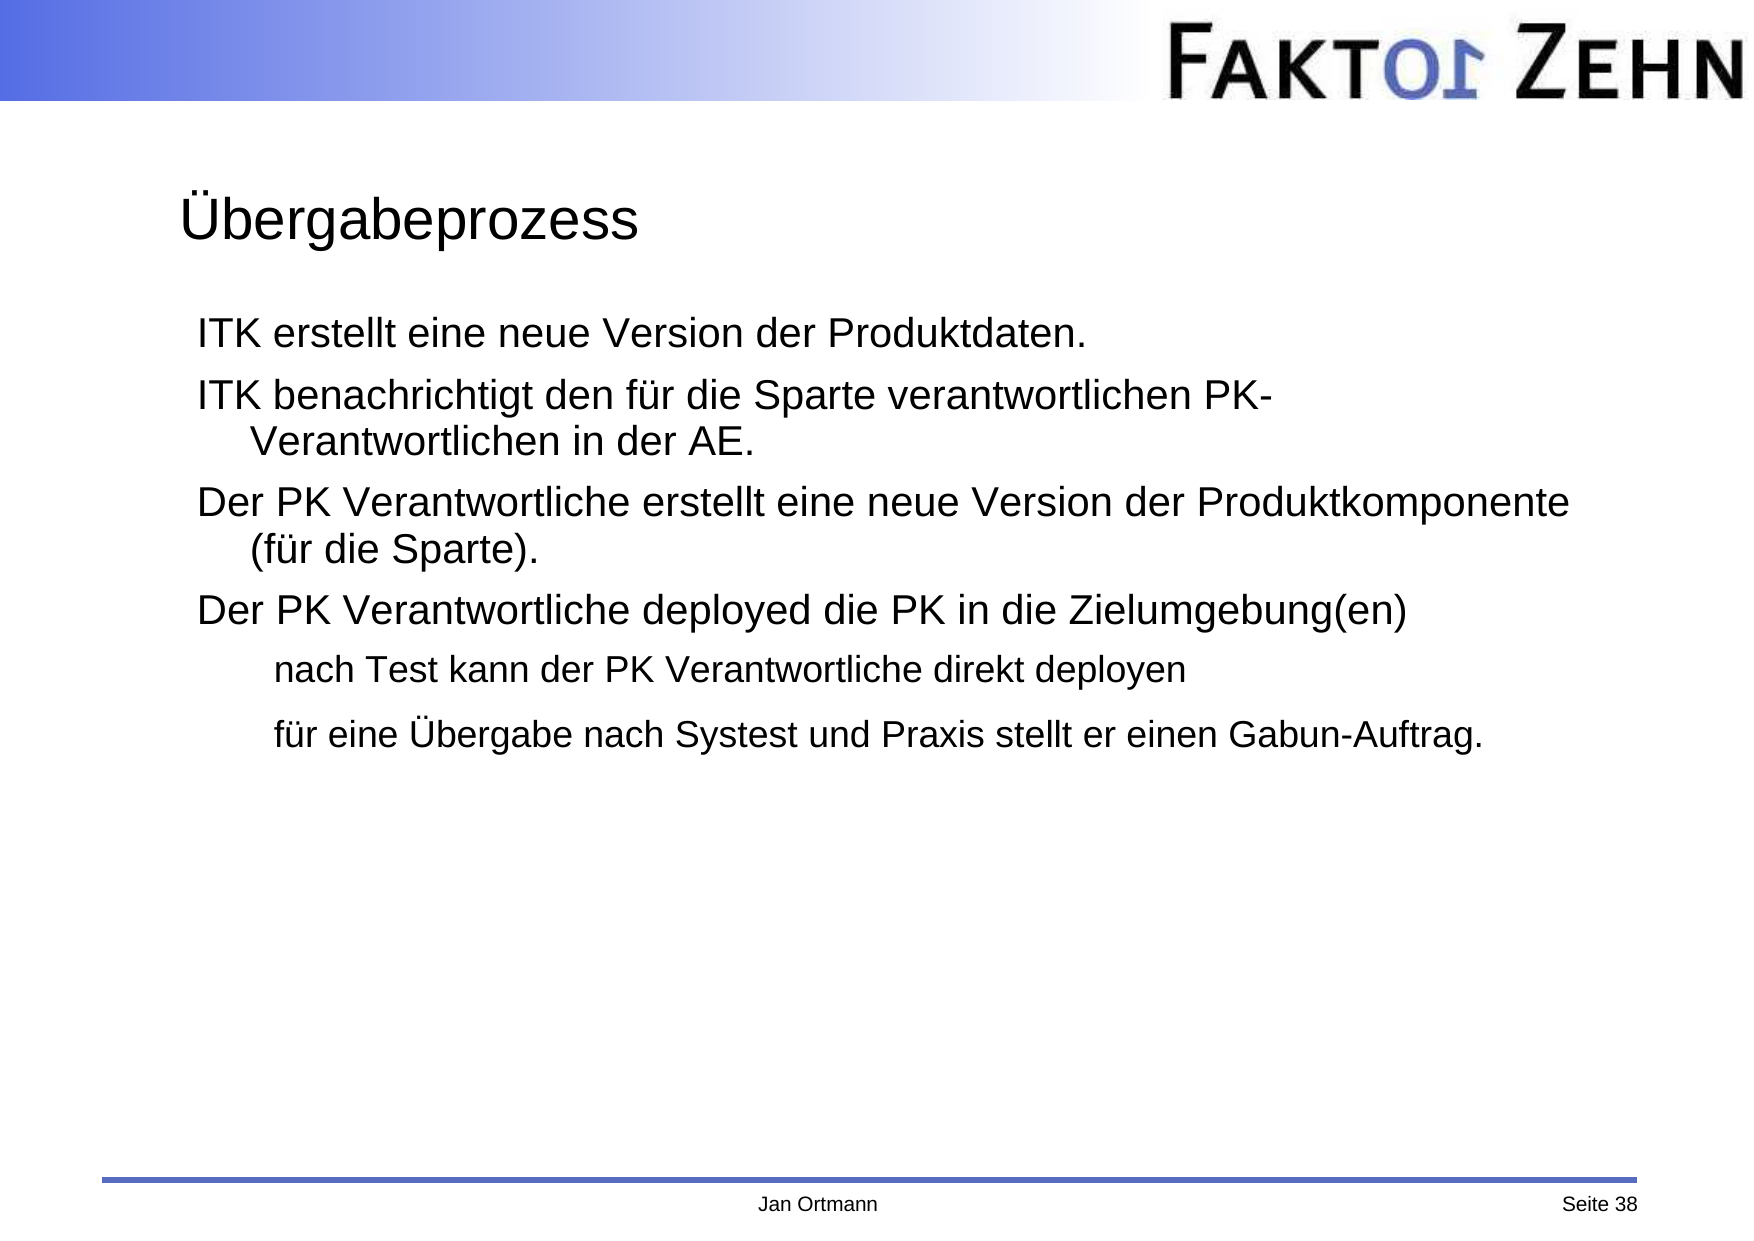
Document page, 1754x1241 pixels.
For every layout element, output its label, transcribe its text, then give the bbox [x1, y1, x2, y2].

picture [1162, 7, 1752, 100]
list ITK erstellt eine neue Version der Produktdaten. ITK benachrichtigt den für die Sparte verantwortlichen PK-Verantwortlichen in der AE. Der PK Verantwortliche erstellt eine neue Version der Produktkomponente (für die Sparte). Der PK Verantwortliche deployed die PK in die Zielumgebung(en) nach Test kann der PK Verantwortliche direkt deployen für eine Übergabe nach Systest und Praxis stellt er einen Gabun-Auftrag. [179, 310, 1576, 1078]
title Übergabeprozess [179, 142, 1576, 296]
